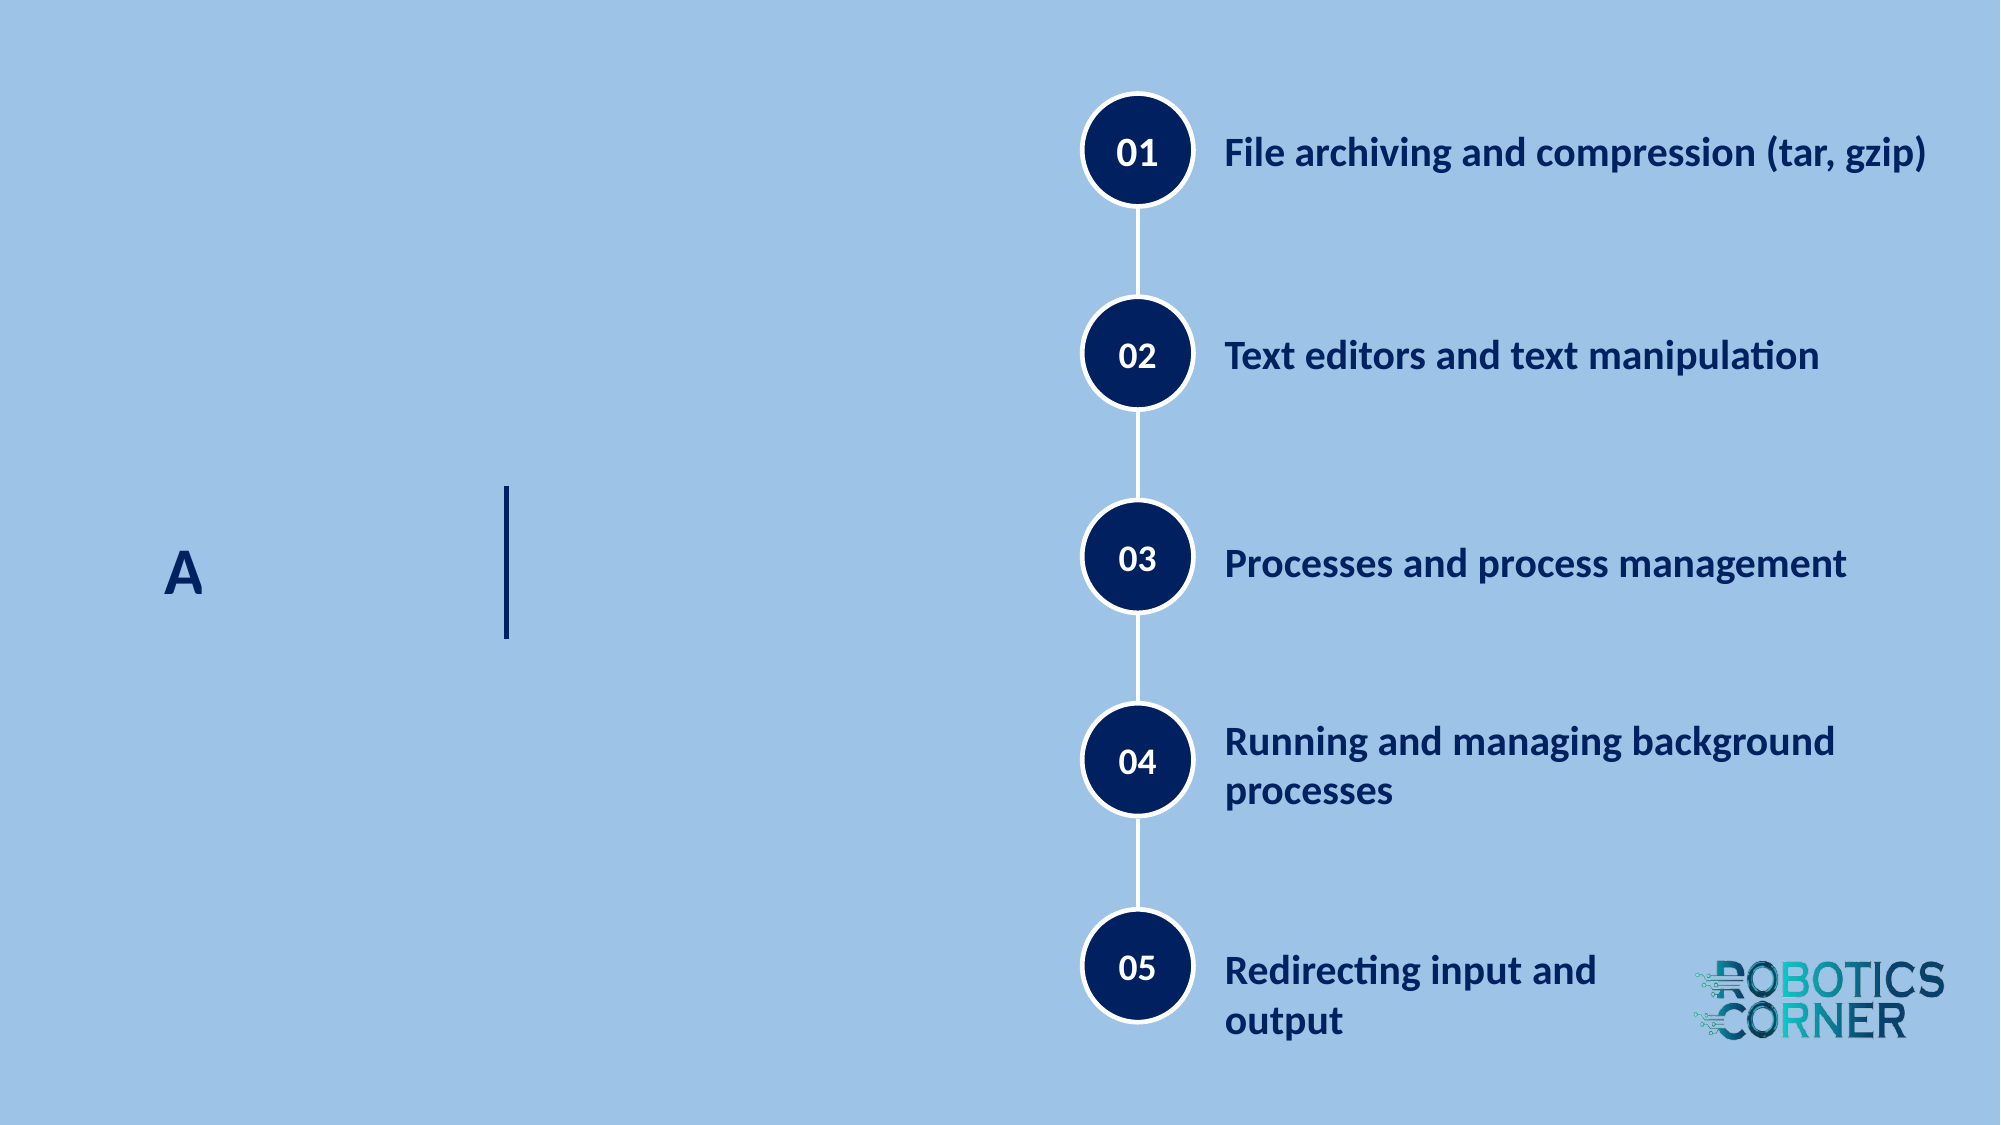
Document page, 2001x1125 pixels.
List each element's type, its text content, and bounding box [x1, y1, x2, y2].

text_box Processes and process management [1209, 528, 1875, 594]
text_box 01 [1082, 93, 1194, 207]
picture [1680, 859, 1953, 1125]
text_box Redirecting input and output [1209, 935, 1700, 1051]
text_box Running and managing background processes [1209, 705, 1977, 821]
text_box File archiving and compression (tar, gzip) [1209, 117, 1953, 183]
text_box AGENDA [149, 520, 499, 615]
text_box AGENDA [178, 560, 190, 578]
text_box [0, 0, 2000, 1125]
text_box 05 [1082, 909, 1194, 1023]
text_box 02 [1082, 296, 1194, 410]
text_box 03 [1082, 500, 1194, 613]
text_box Text editors and text manipulation [1209, 320, 1862, 386]
text_box 04 [1082, 703, 1194, 817]
